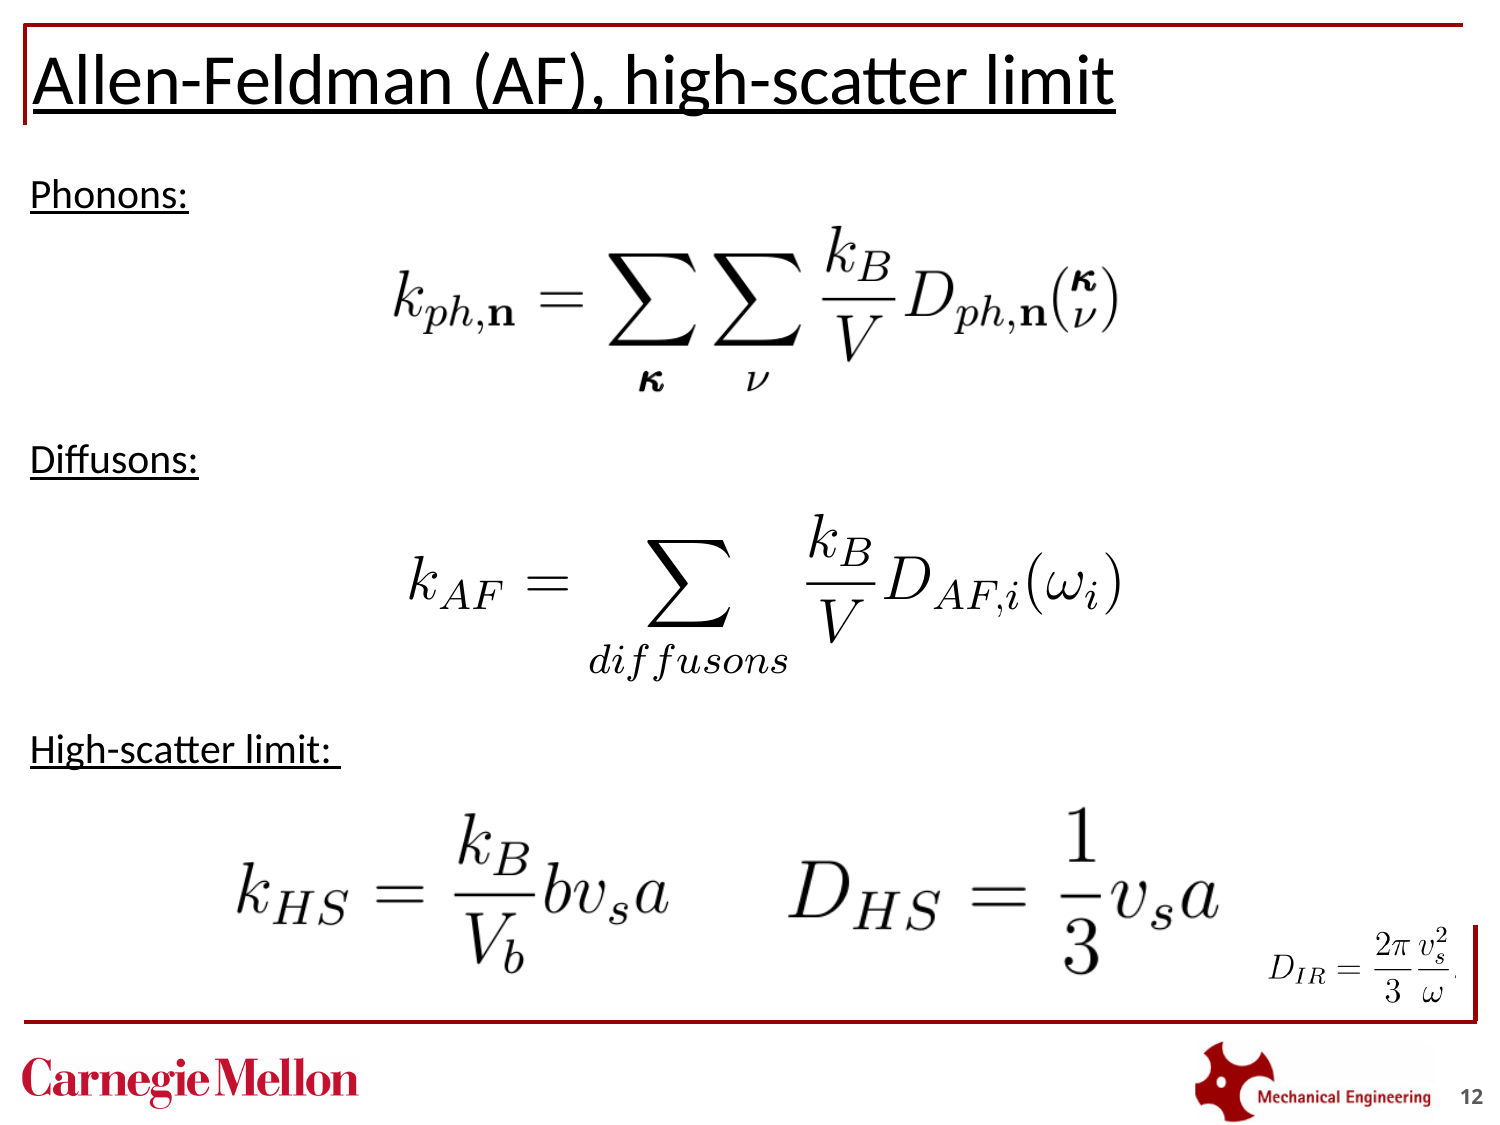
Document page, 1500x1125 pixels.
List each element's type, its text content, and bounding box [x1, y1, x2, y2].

picture [774, 776, 1225, 1002]
text_box Phonons: [15, 159, 1203, 225]
text_box High-scatter limit: [15, 714, 1203, 781]
title Allen-Feldman (AF), high-scatter limit [17, 24, 1471, 127]
picture [375, 491, 1126, 698]
text_box Diffusons: [15, 424, 1203, 491]
picture [16, 1050, 366, 1110]
picture [1192, 1034, 1438, 1125]
picture [223, 782, 674, 987]
picture [1260, 914, 1456, 1021]
picture [380, 225, 1131, 406]
